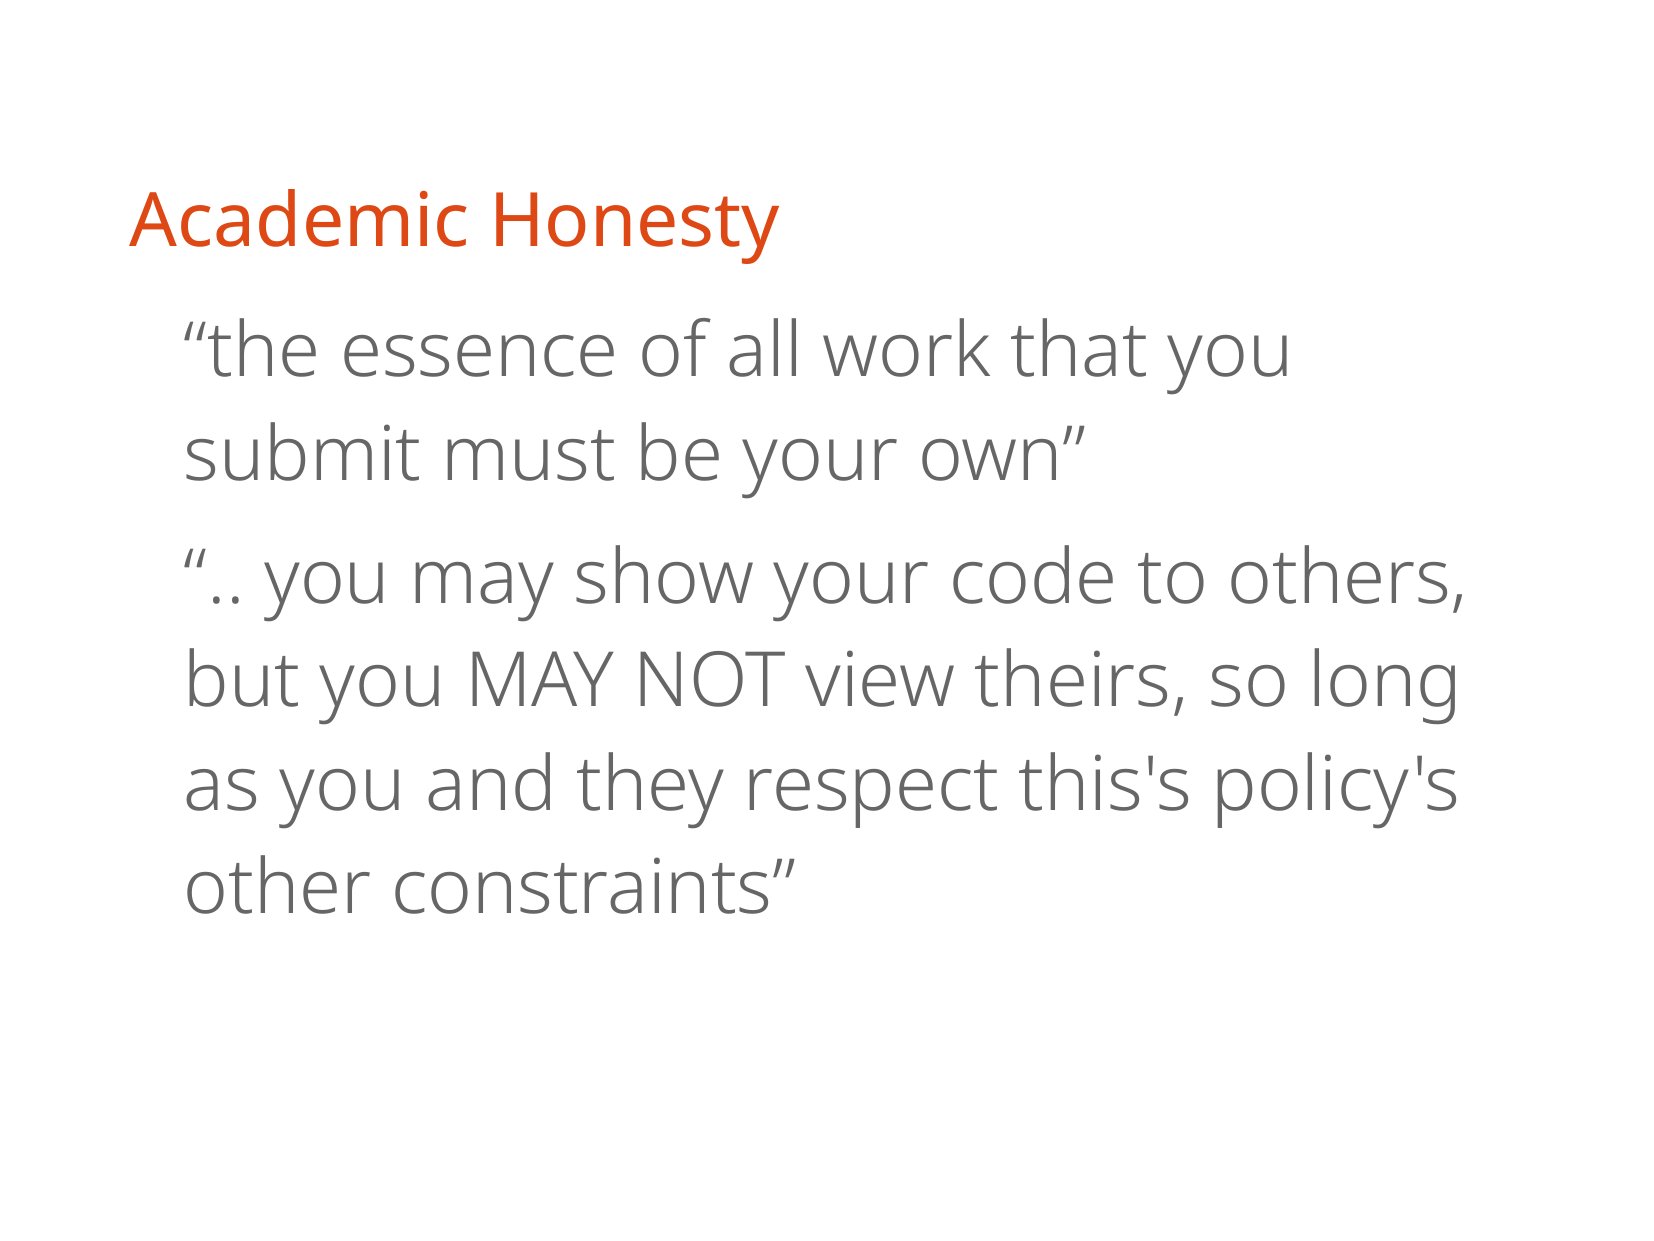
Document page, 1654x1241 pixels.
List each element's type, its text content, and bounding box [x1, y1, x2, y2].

title Academic Honesty [129, 153, 1518, 281]
list “the essence of all work that you submit must be your own” “.. you may show your code to others, but you MAY NOT view theirs, so long as you and they respect this's policy's other constraints” [129, 295, 1518, 1010]
